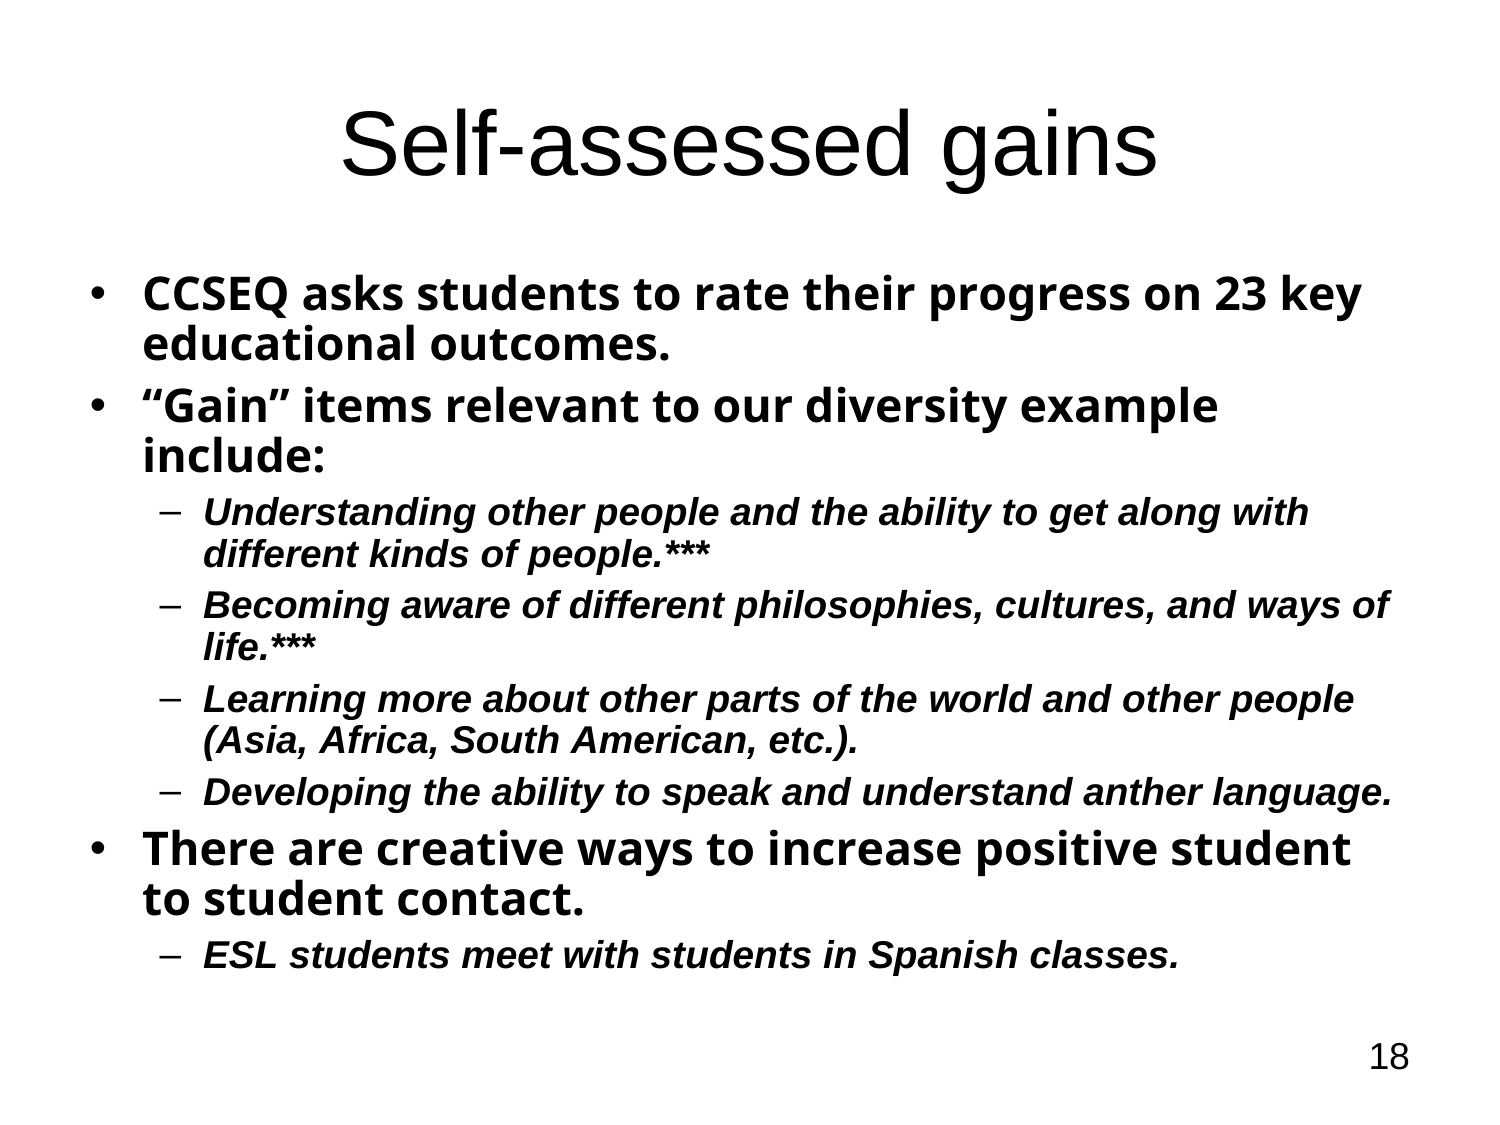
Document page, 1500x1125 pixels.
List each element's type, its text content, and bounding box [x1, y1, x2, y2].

title Self-assessed gains [75, 45, 1426, 233]
list CCSEQ asks students to rate their progress on 23 key educational outcomes. “Gain” items relevant to our diversity example include: Understanding other people and the ability to get along with different kinds of people.*** Becoming aware of different philosophies, cultures, and ways of life.*** Learning more about other parts of the world and other people (Asia, Africa, South American, etc.). Developing the ability to speak and understand anther language. There are creative ways to increase positive student to student contact. ESL students meet with students in Spanish classes. [75, 262, 1426, 1005]
